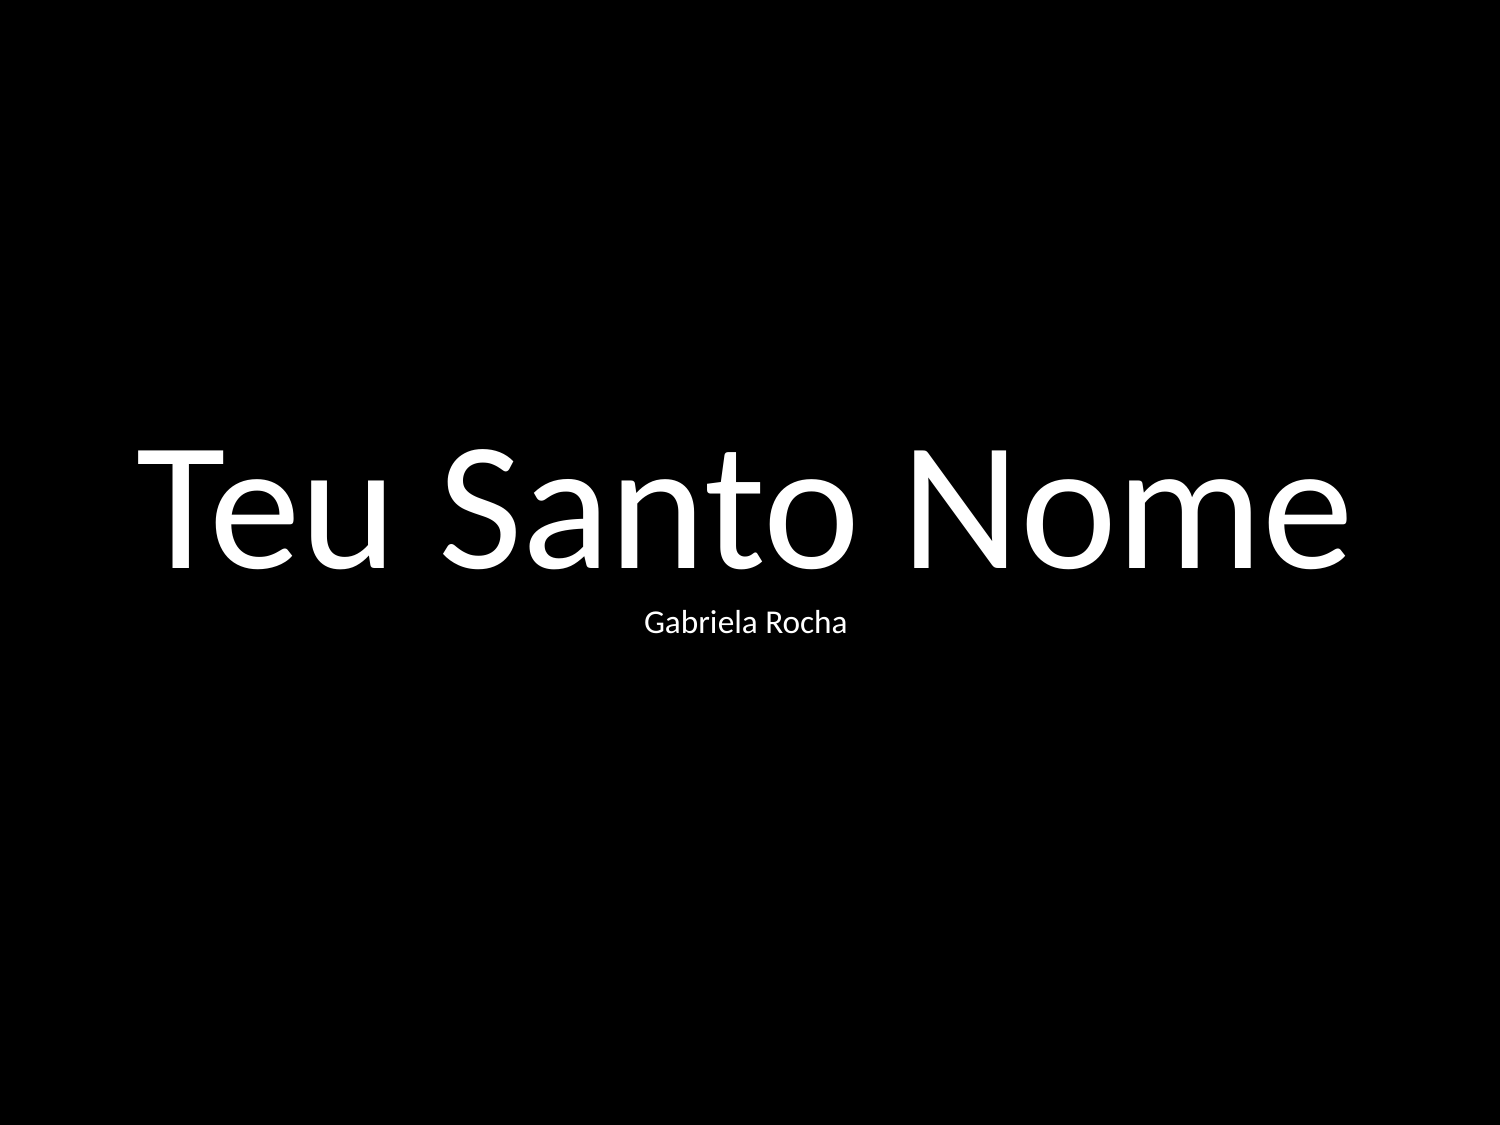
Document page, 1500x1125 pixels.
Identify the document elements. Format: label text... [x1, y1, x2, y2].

title Teu Santo Nome [108, 374, 1384, 616]
subtitle Gabriela Rocha [221, 592, 1272, 880]
